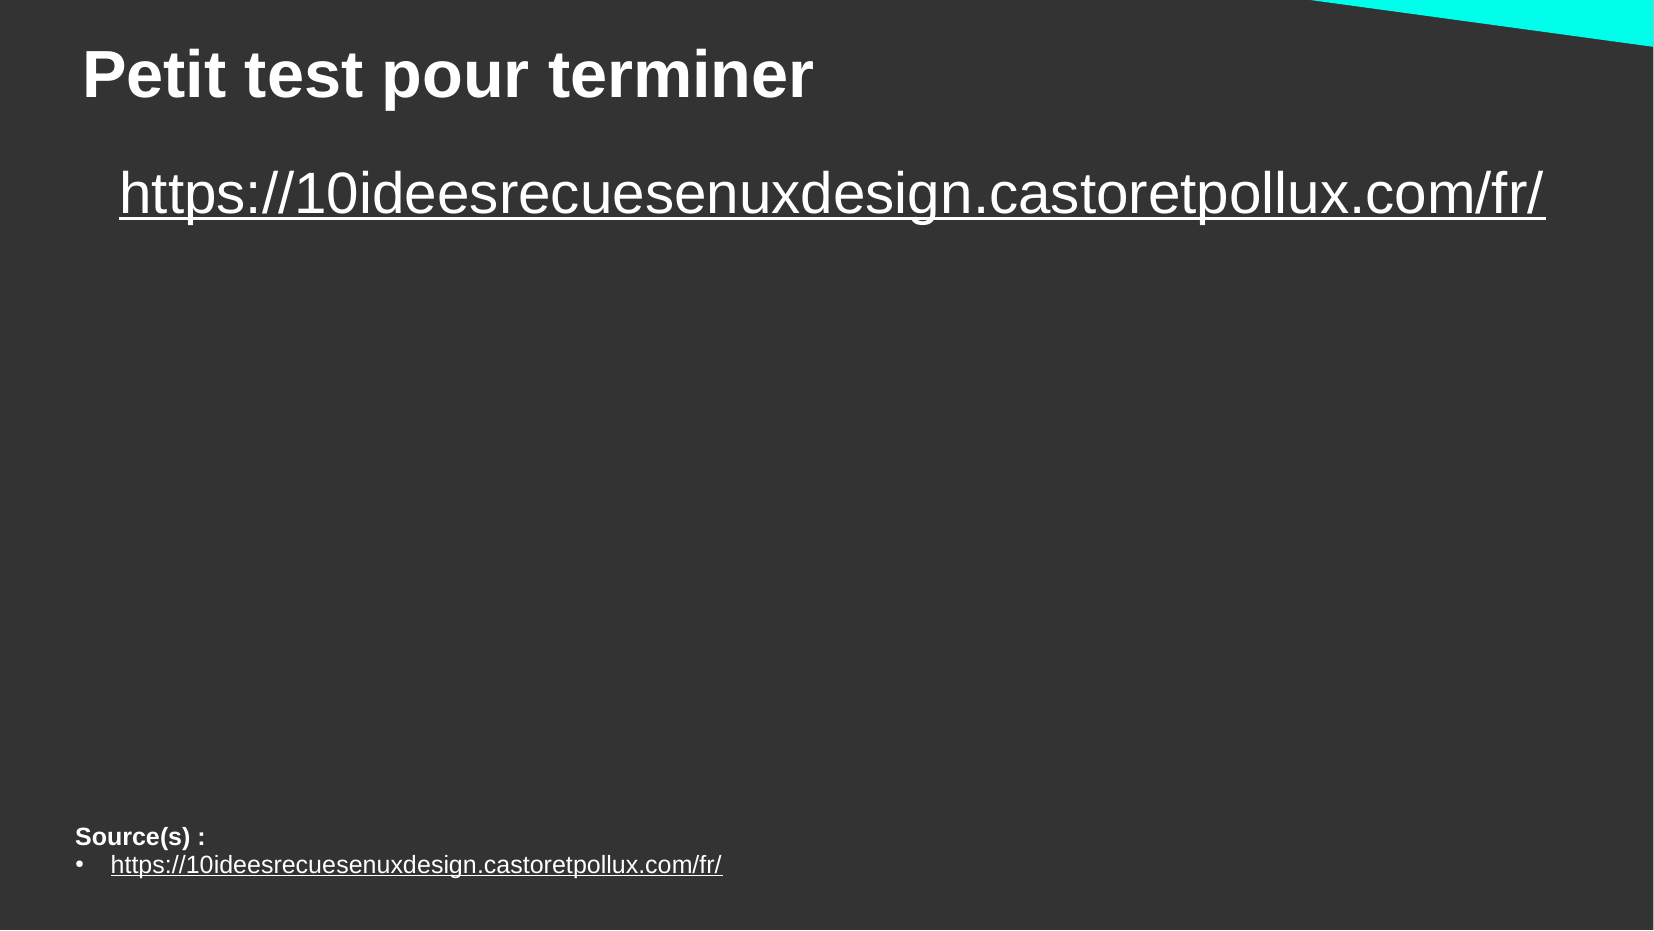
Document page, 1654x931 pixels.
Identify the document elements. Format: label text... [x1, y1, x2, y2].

title Petit test pour terminer [82, 37, 1571, 114]
text_box [1310, 0, 1654, 47]
text_box Source(s) : https://10ideesrecuesenuxdesign.castoretpollux.com/fr/ [60, 815, 1546, 898]
text_box https://10ideesrecuesenuxdesign.castoretpollux.com/fr/ [23, 153, 1642, 237]
